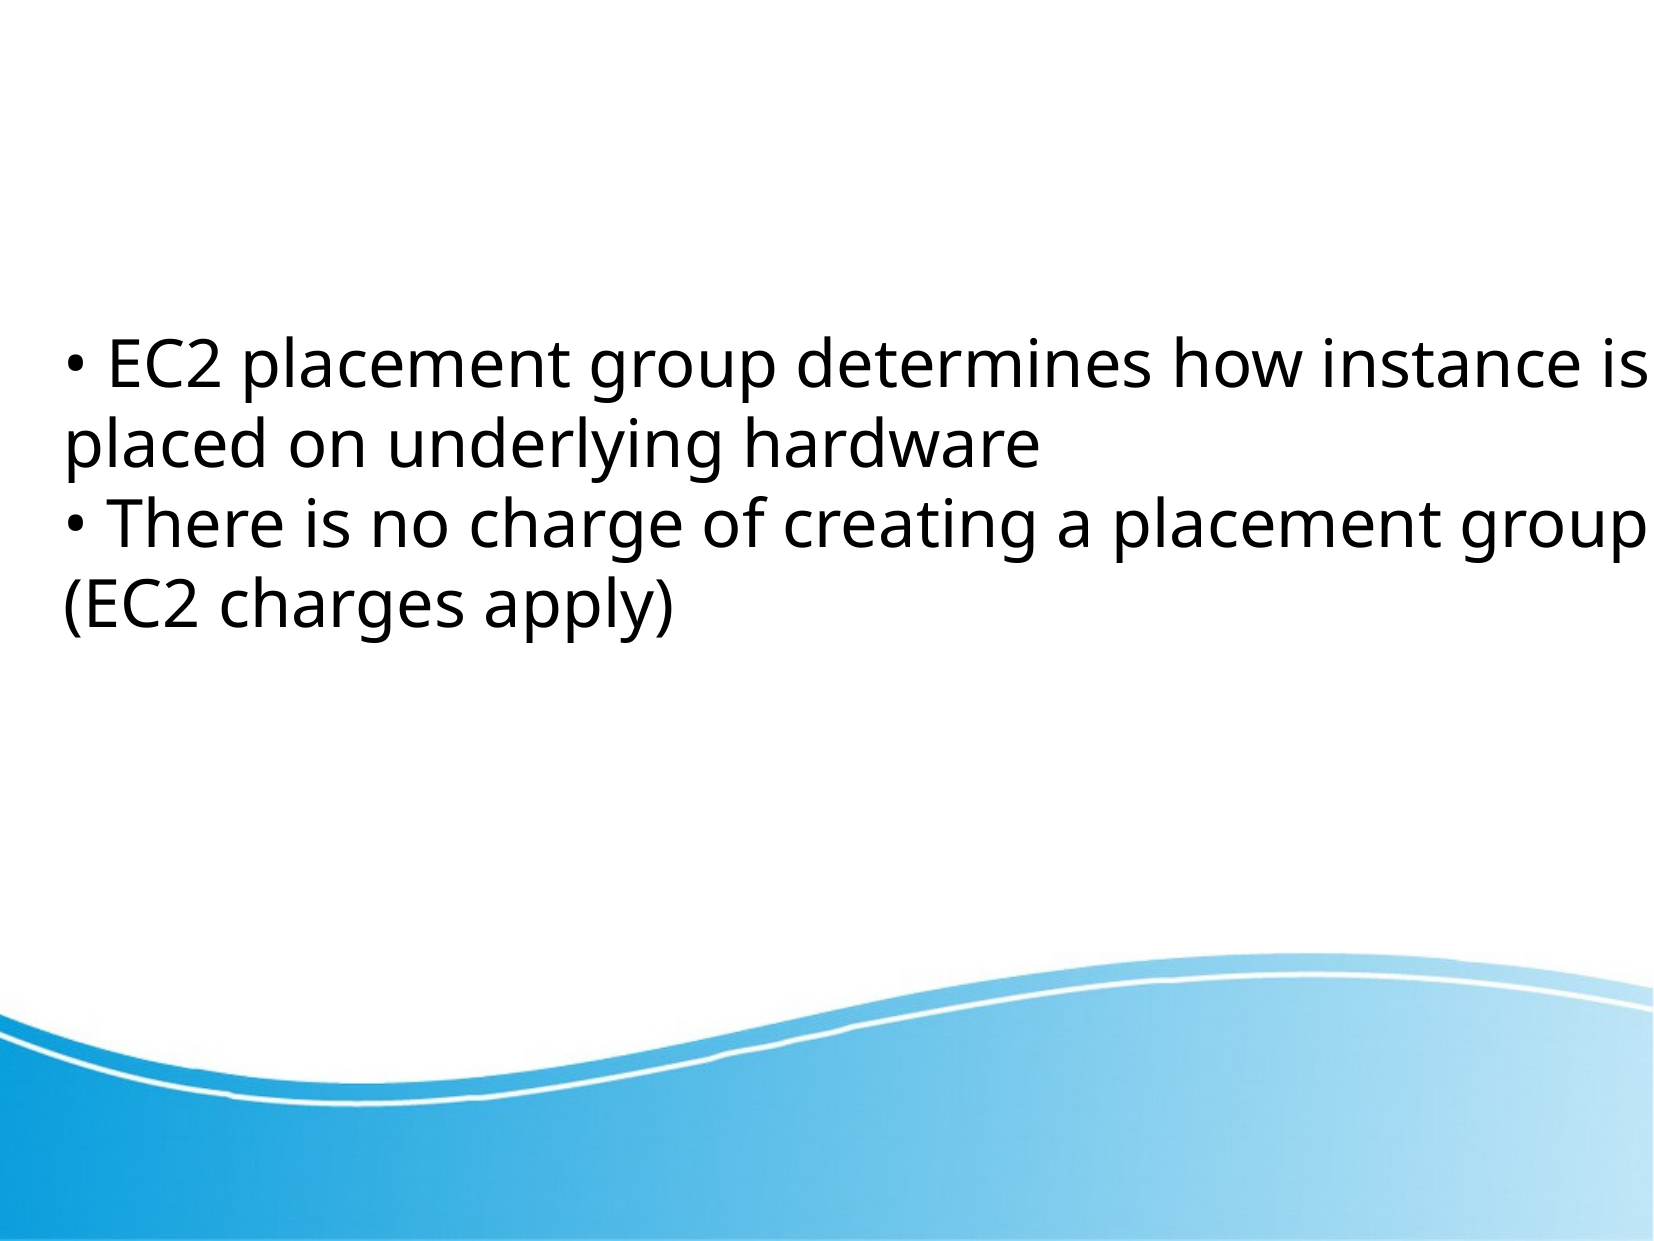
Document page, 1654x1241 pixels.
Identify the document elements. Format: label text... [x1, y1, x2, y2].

text_box • EC2 placement group determines how instance is placed on underlying hardware • There is no charge of creating a placement group (EC2 charges apply) [48, 233, 1654, 653]
